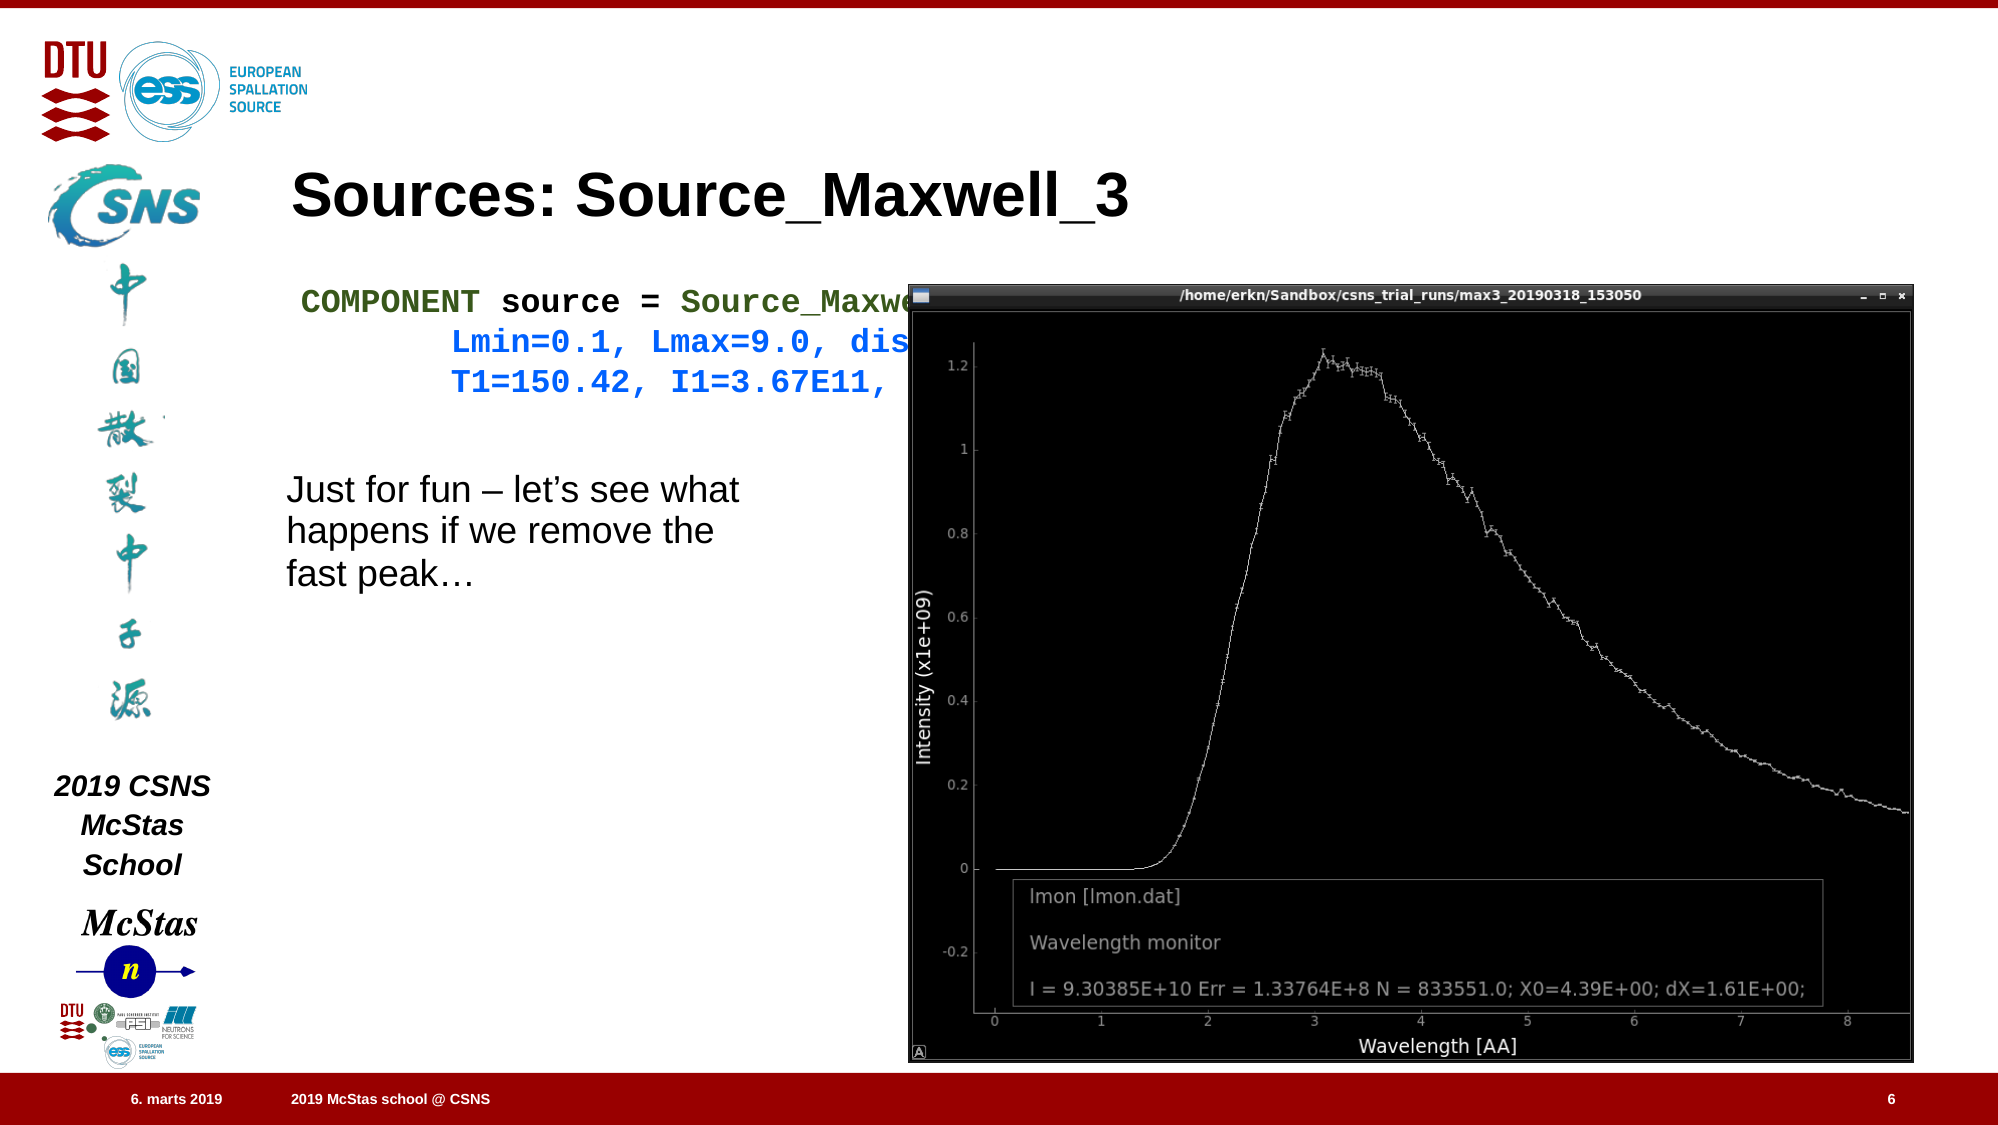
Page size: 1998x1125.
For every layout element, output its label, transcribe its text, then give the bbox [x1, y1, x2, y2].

picture [116, 1013, 160, 1030]
text_box Just for fun – let’s see what happens if we remove the fast peak… [271, 460, 792, 602]
picture [59, 908, 213, 999]
picture [119, 41, 307, 142]
picture [86, 1003, 197, 1069]
picture [908, 284, 1914, 1063]
title Sources: Source_Maxwell_3 [291, 69, 1819, 230]
text_box COMPONENT source = Source_Maxwell_3(yheight=0.156, xwidth=0.126, Lmin=0.1, Lmax=9.0, dist=1.5, focus_xw = 0.025, focus_yh = 0.12, T1=150.42, I1=3.67E11, T2=38.74, I2=3.64E11, T3=14.84, I3=0.95E11) [293, 271, 1973, 407]
picture [48, 162, 209, 744]
slide_number <number> [1887, 1088, 1909, 1110]
